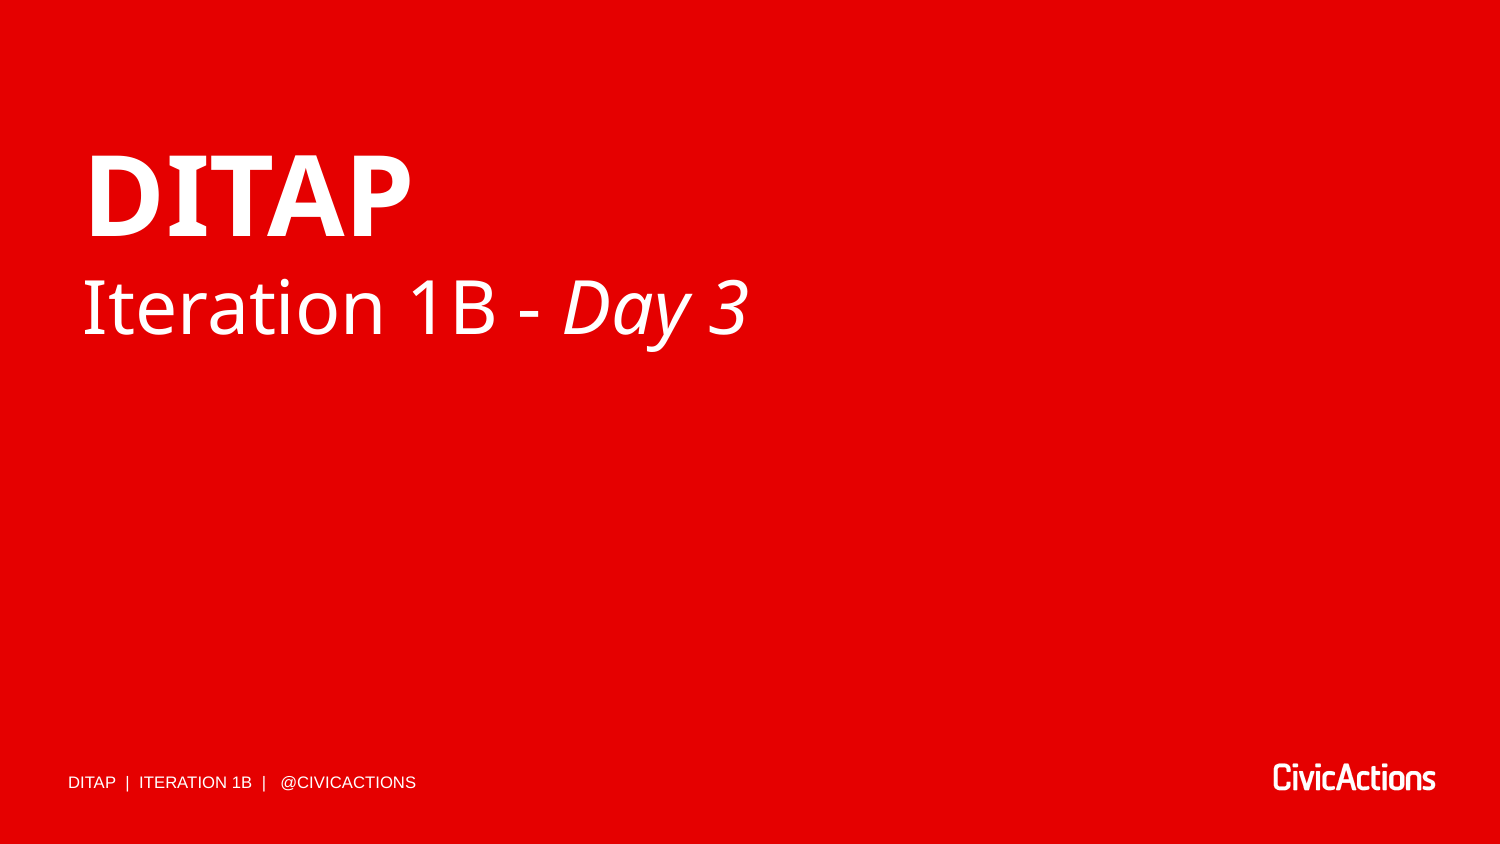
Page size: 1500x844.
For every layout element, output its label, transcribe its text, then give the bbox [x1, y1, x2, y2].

text_box DITAP Iteration 1B - Day 3 [73, 114, 1354, 470]
picture [1271, 758, 1438, 795]
